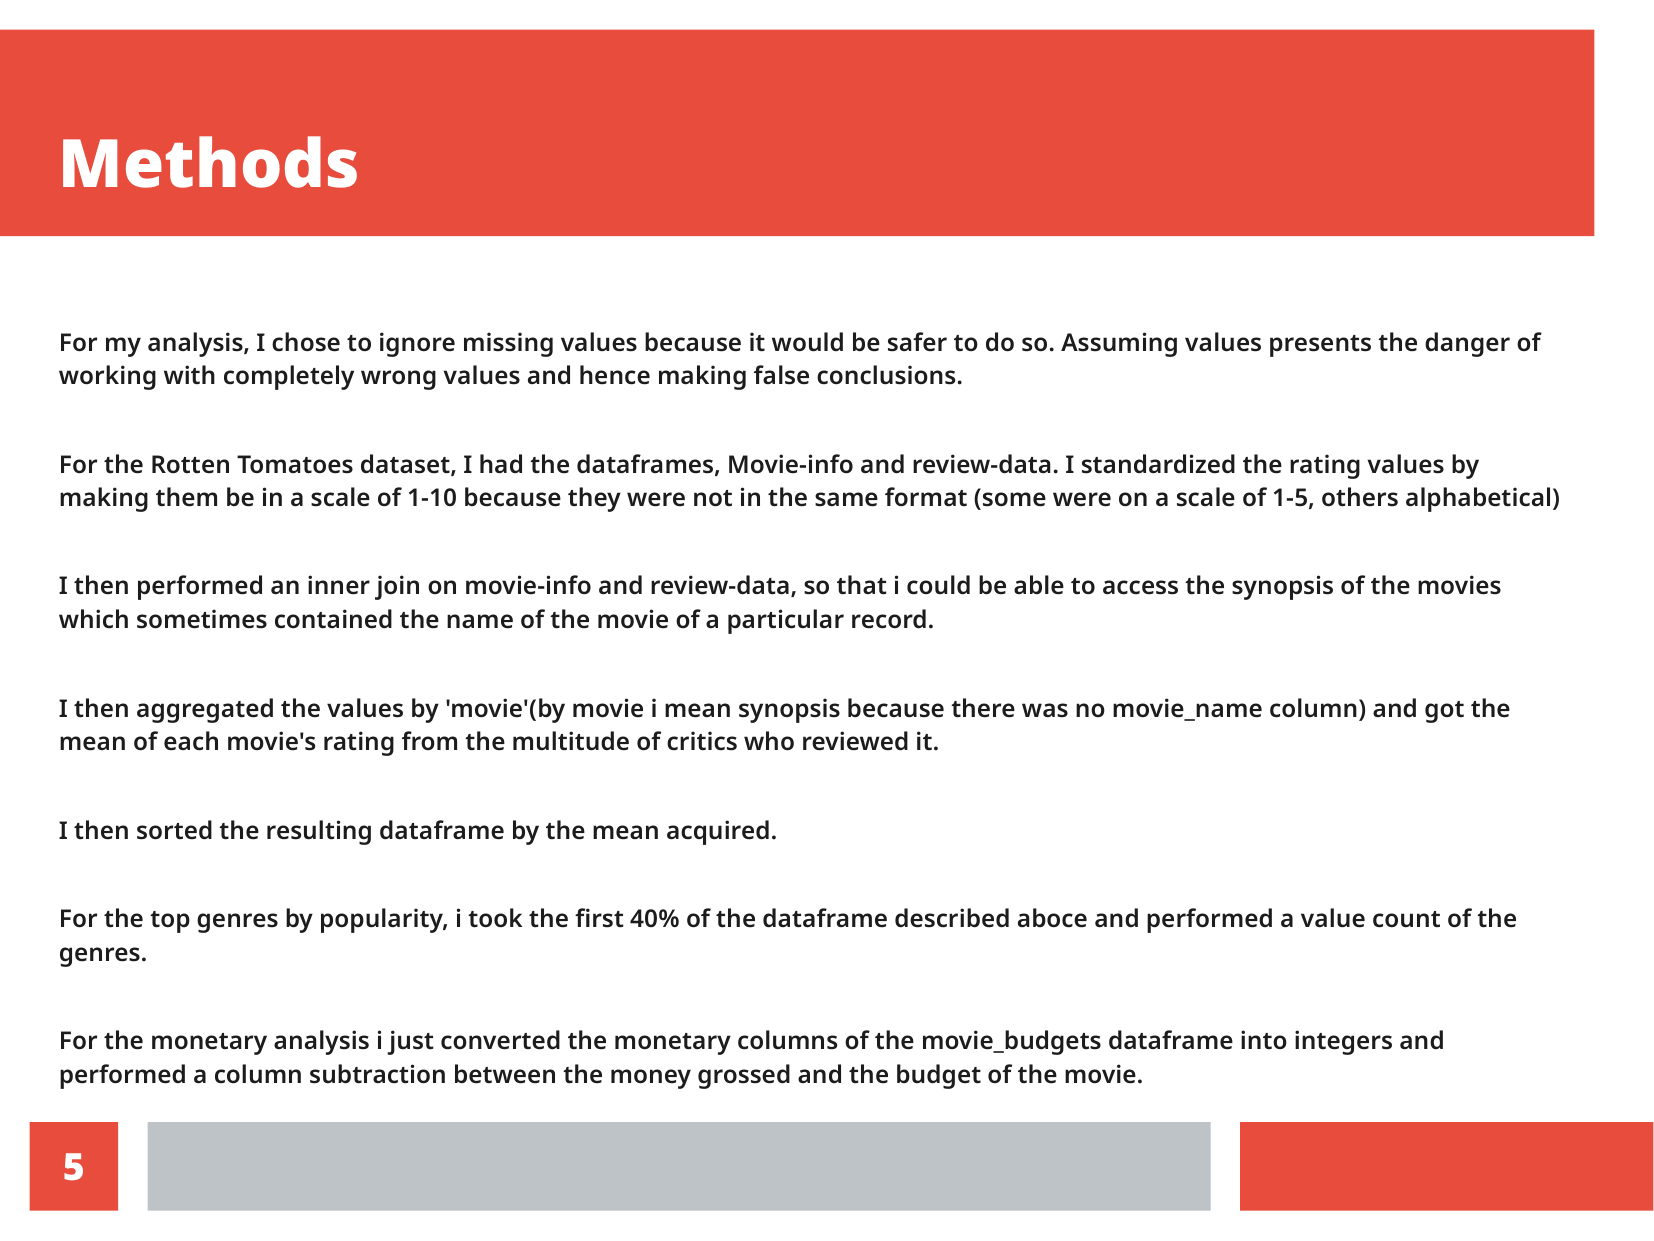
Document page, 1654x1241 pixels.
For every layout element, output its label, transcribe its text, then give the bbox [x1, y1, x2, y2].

title Methods [59, 59, 1595, 207]
list For my analysis, I chose to ignore missing values because it would be safer to do so. Assuming values presents the danger of working with completely wrong values and hence making false conclusions. For the Rotten Tomatoes dataset, I had the dataframes, Movie-info and review-data. I standardized the rating values by making them be in a scale of 1-10 because they were not in the same format (some were on a scale of 1-5, others alphabetical) I then performed an inner join on movie-info and review-data, so that i could be able to access the synopsis of the movies which sometimes contained the name of the movie of a particular record. I then aggregated the values by 'movie'(by movie i mean synopsis because there was no movie_name column) and got the mean of each movie's rating from the multitude of critics who reviewed it. I then sorted the resulting dataframe by the mean acquired. For the top genres by popularity, i took the first 40% of the dataframe described aboce and performed a value count of the genres. For the monetary analysis i just converted the monetary columns of the movie_budgets dataframe into integers and performed a column subtraction between the money grossed and the budget of the movie. [59, 324, 1565, 1093]
